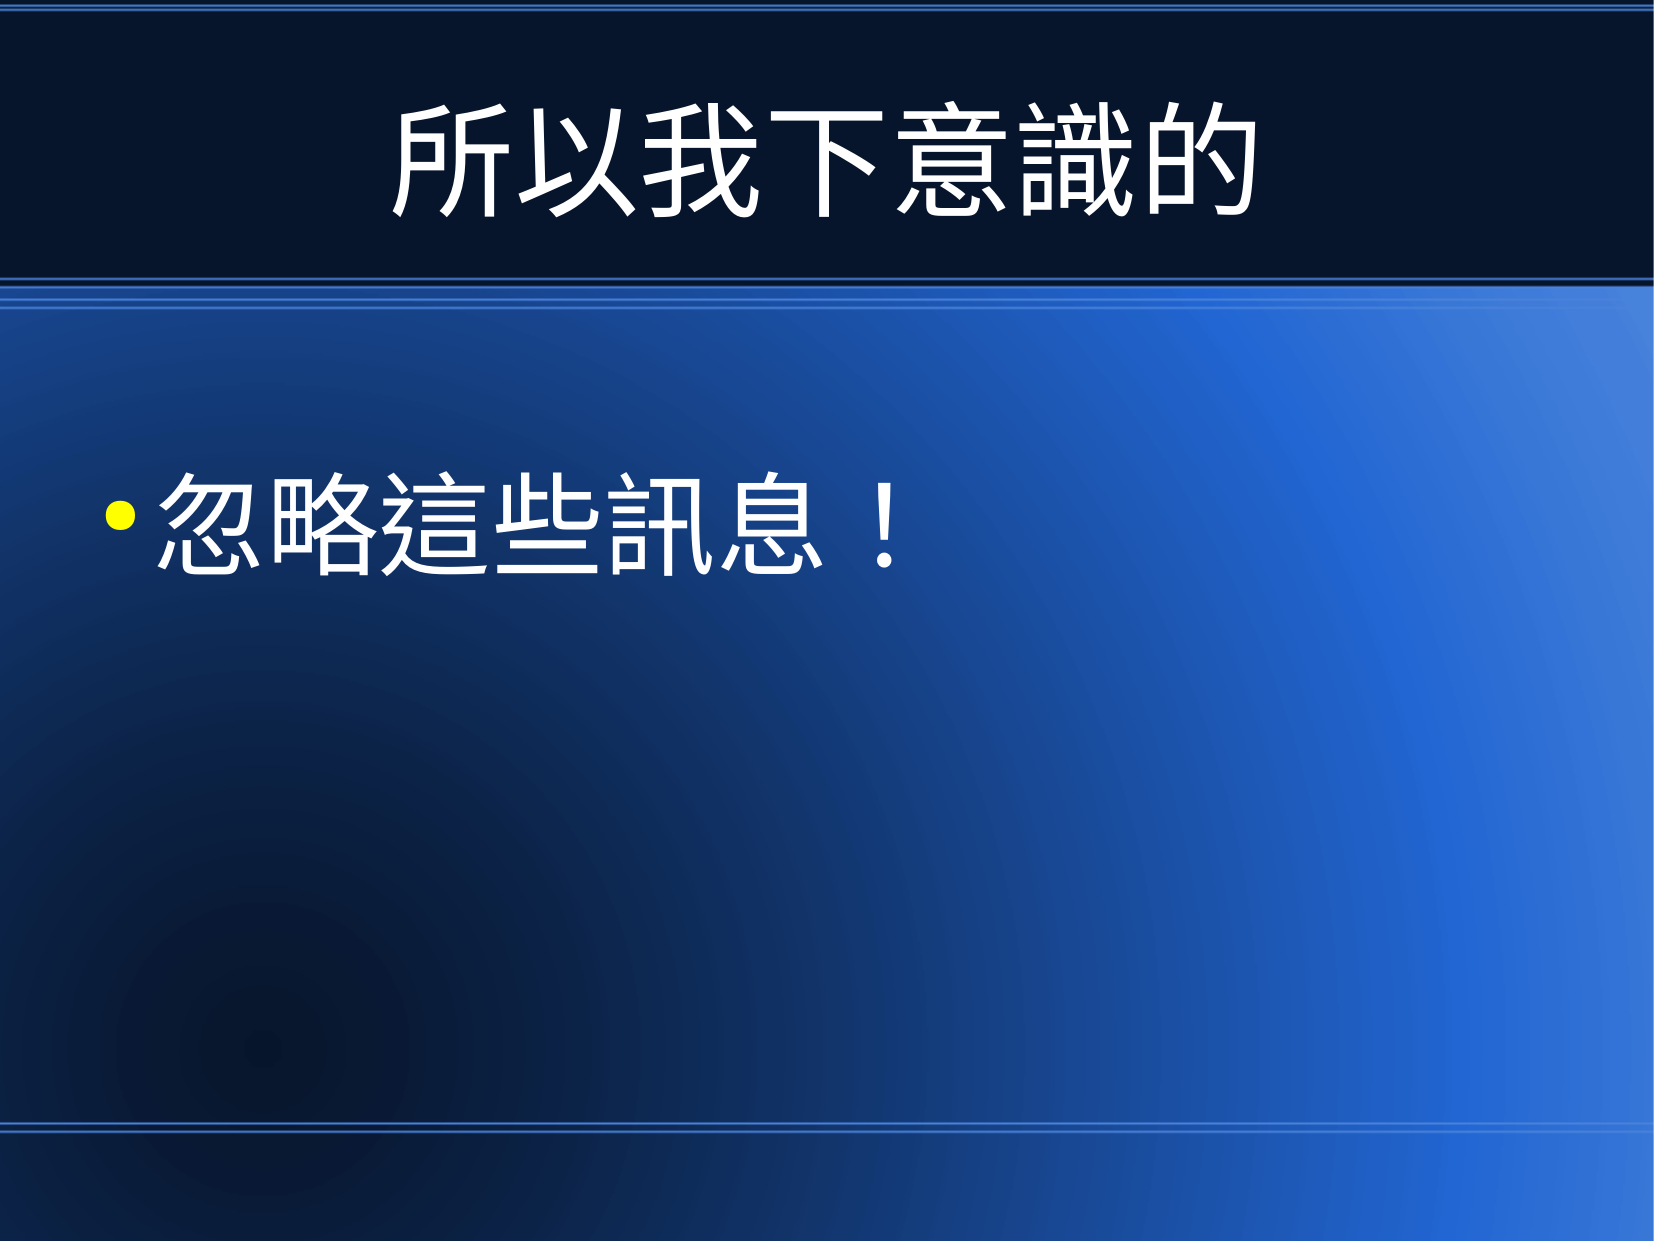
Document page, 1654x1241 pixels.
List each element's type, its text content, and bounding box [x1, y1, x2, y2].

list 忽略這些訊息！ [82, 355, 1571, 1241]
title 所以我下意識的 [82, 49, 1571, 257]
picture [0, 0, 1654, 1241]
